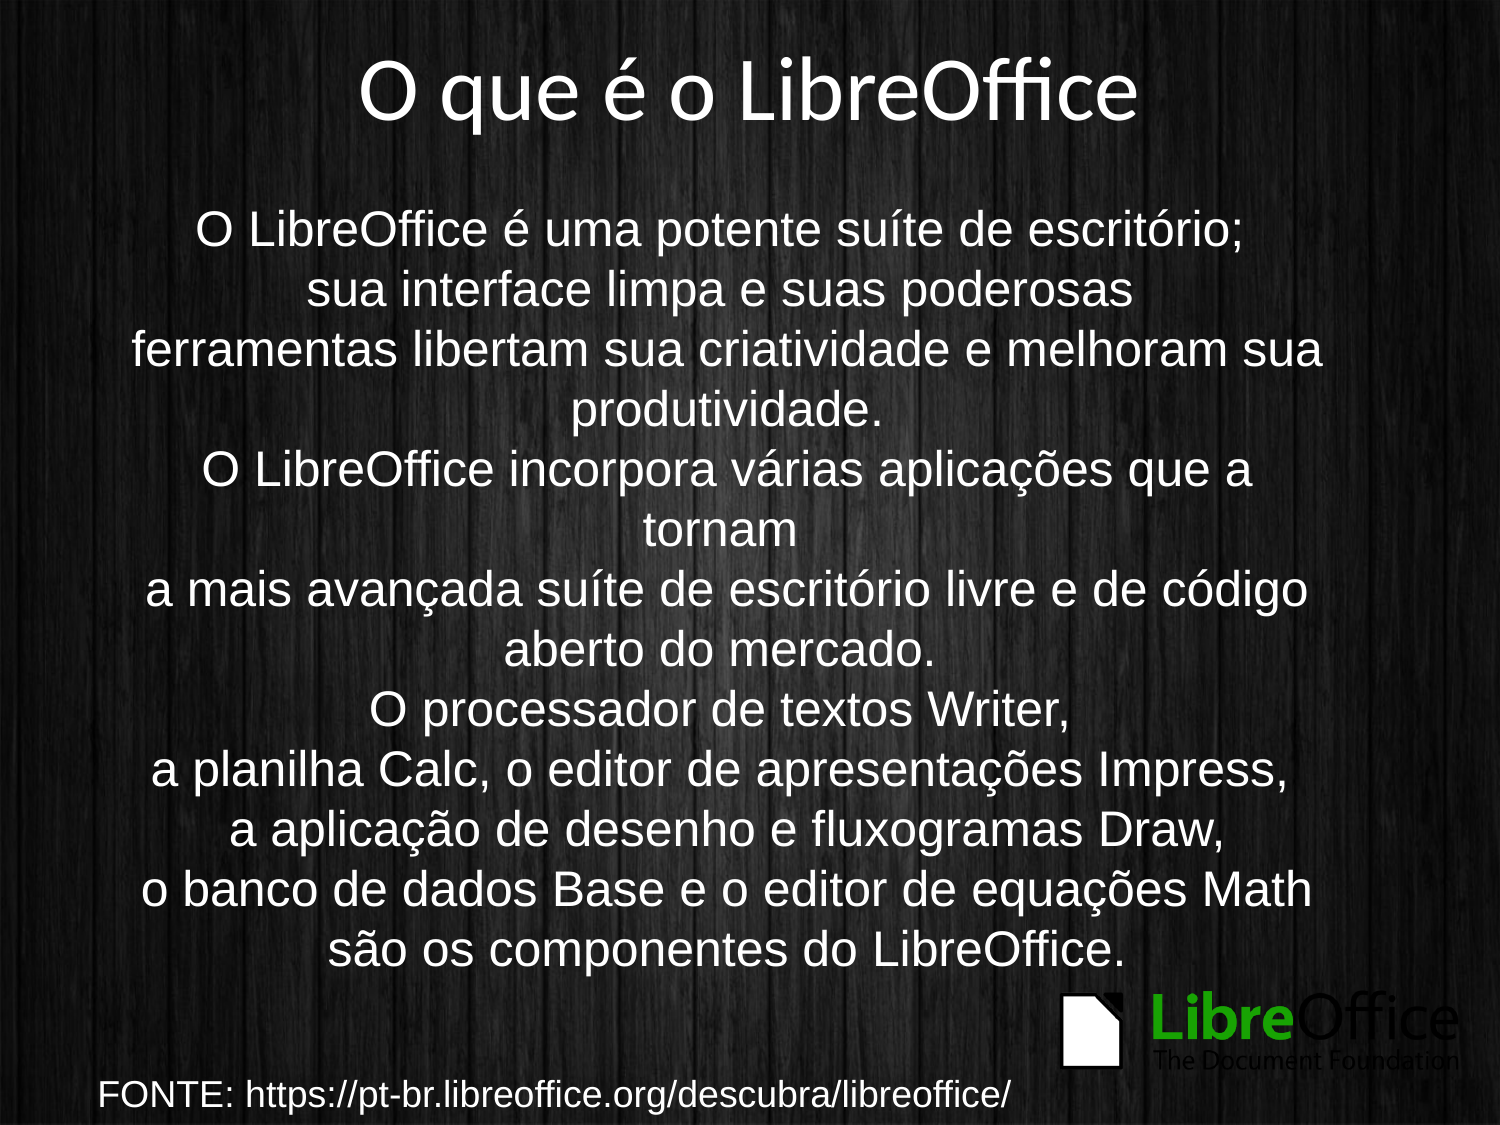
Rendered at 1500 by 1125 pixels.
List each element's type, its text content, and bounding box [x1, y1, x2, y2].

text_box O que é o LibreOffice [75, 45, 1425, 233]
text_box FONTE: https://pt-br.libreoffice.org/descubra/libreoffice/ [82, 1062, 1027, 1120]
picture [0, 0, 1500, 1125]
text_box O LibreOffice é uma potente suíte de escritório; sua interface limpa e suas poderosas ferramentas libertam sua criatividade e melhoram sua produtividade. O LibreOffice incorpora várias aplicações que a tornam a mais avançada suíte de escritório livre e de código aberto do mercado. O processador de textos Writer, a planilha Calc, o editor de apresentações Impress, a aplicação de desenho e fluxogramas Draw, o banco de dados Base e o editor de equações Math são os componentes do LibreOffice. [102, 189, 1352, 929]
